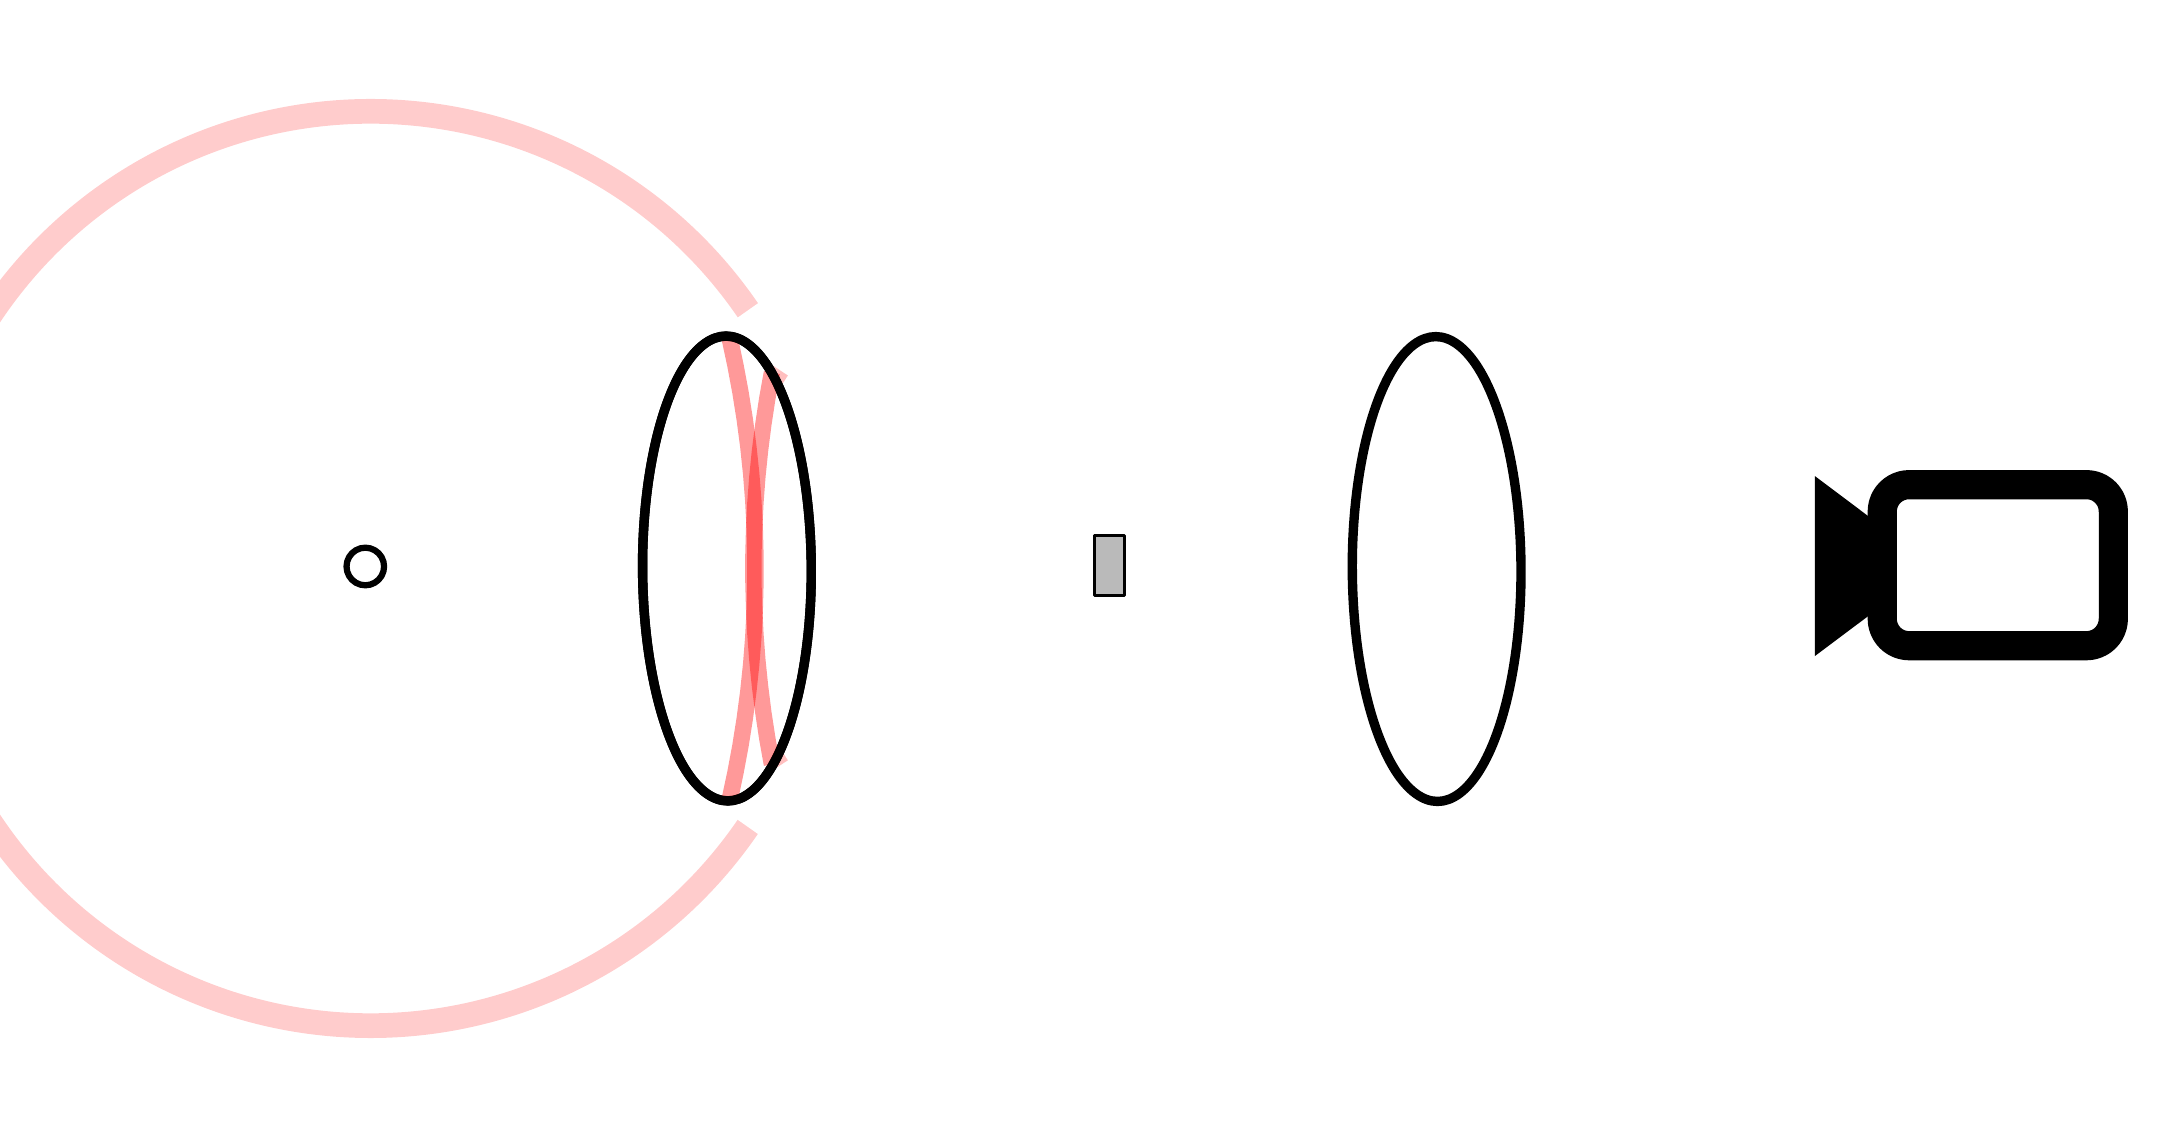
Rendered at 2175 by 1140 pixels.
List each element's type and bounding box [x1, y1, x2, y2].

text_box [0, 0, 1747, 1140]
text_box [1882, 484, 2114, 646]
text_box [648, 341, 806, 796]
text_box [1814, 476, 1875, 657]
